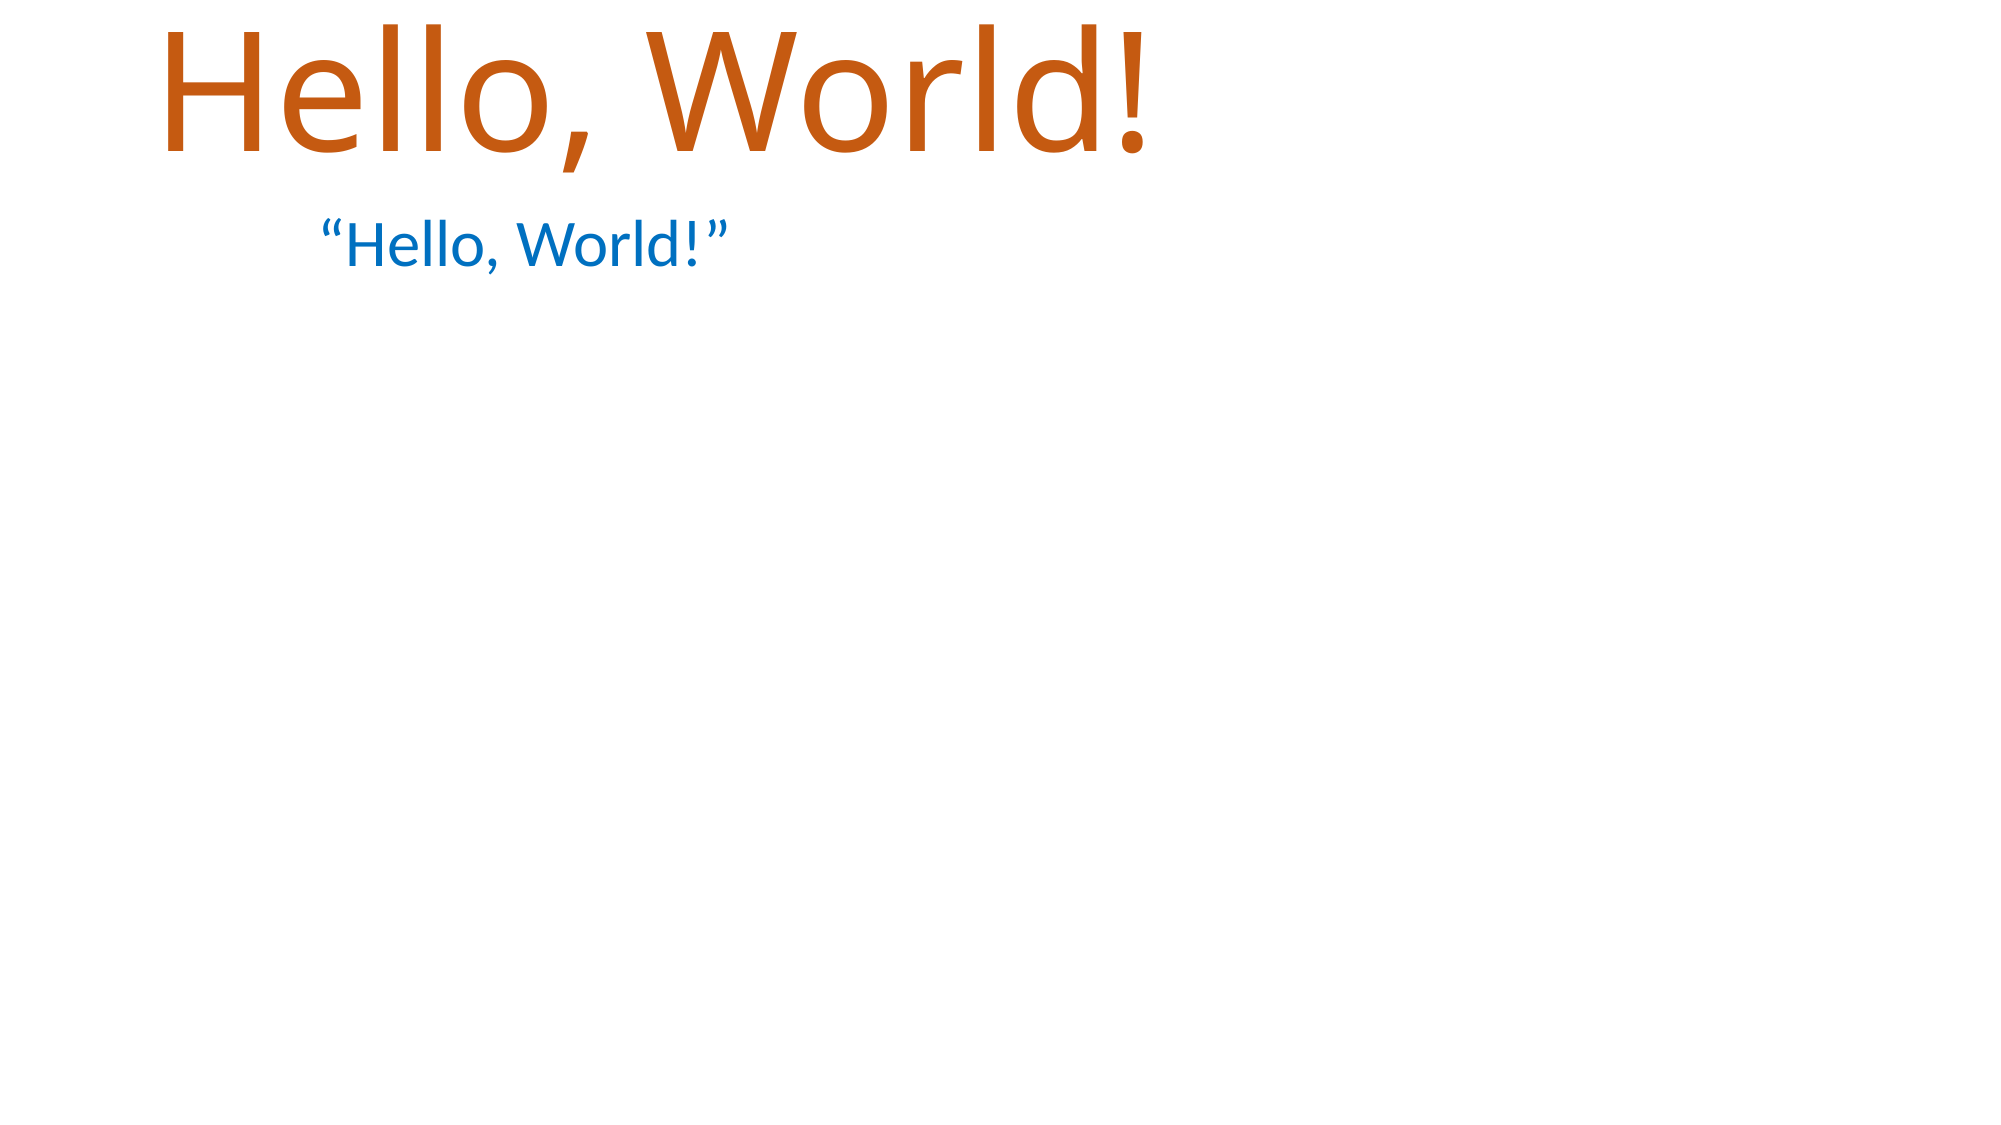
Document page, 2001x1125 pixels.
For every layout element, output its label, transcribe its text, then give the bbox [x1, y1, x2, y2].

list Hello, World! print (“Hello, World!”) [137, 0, 1863, 1014]
